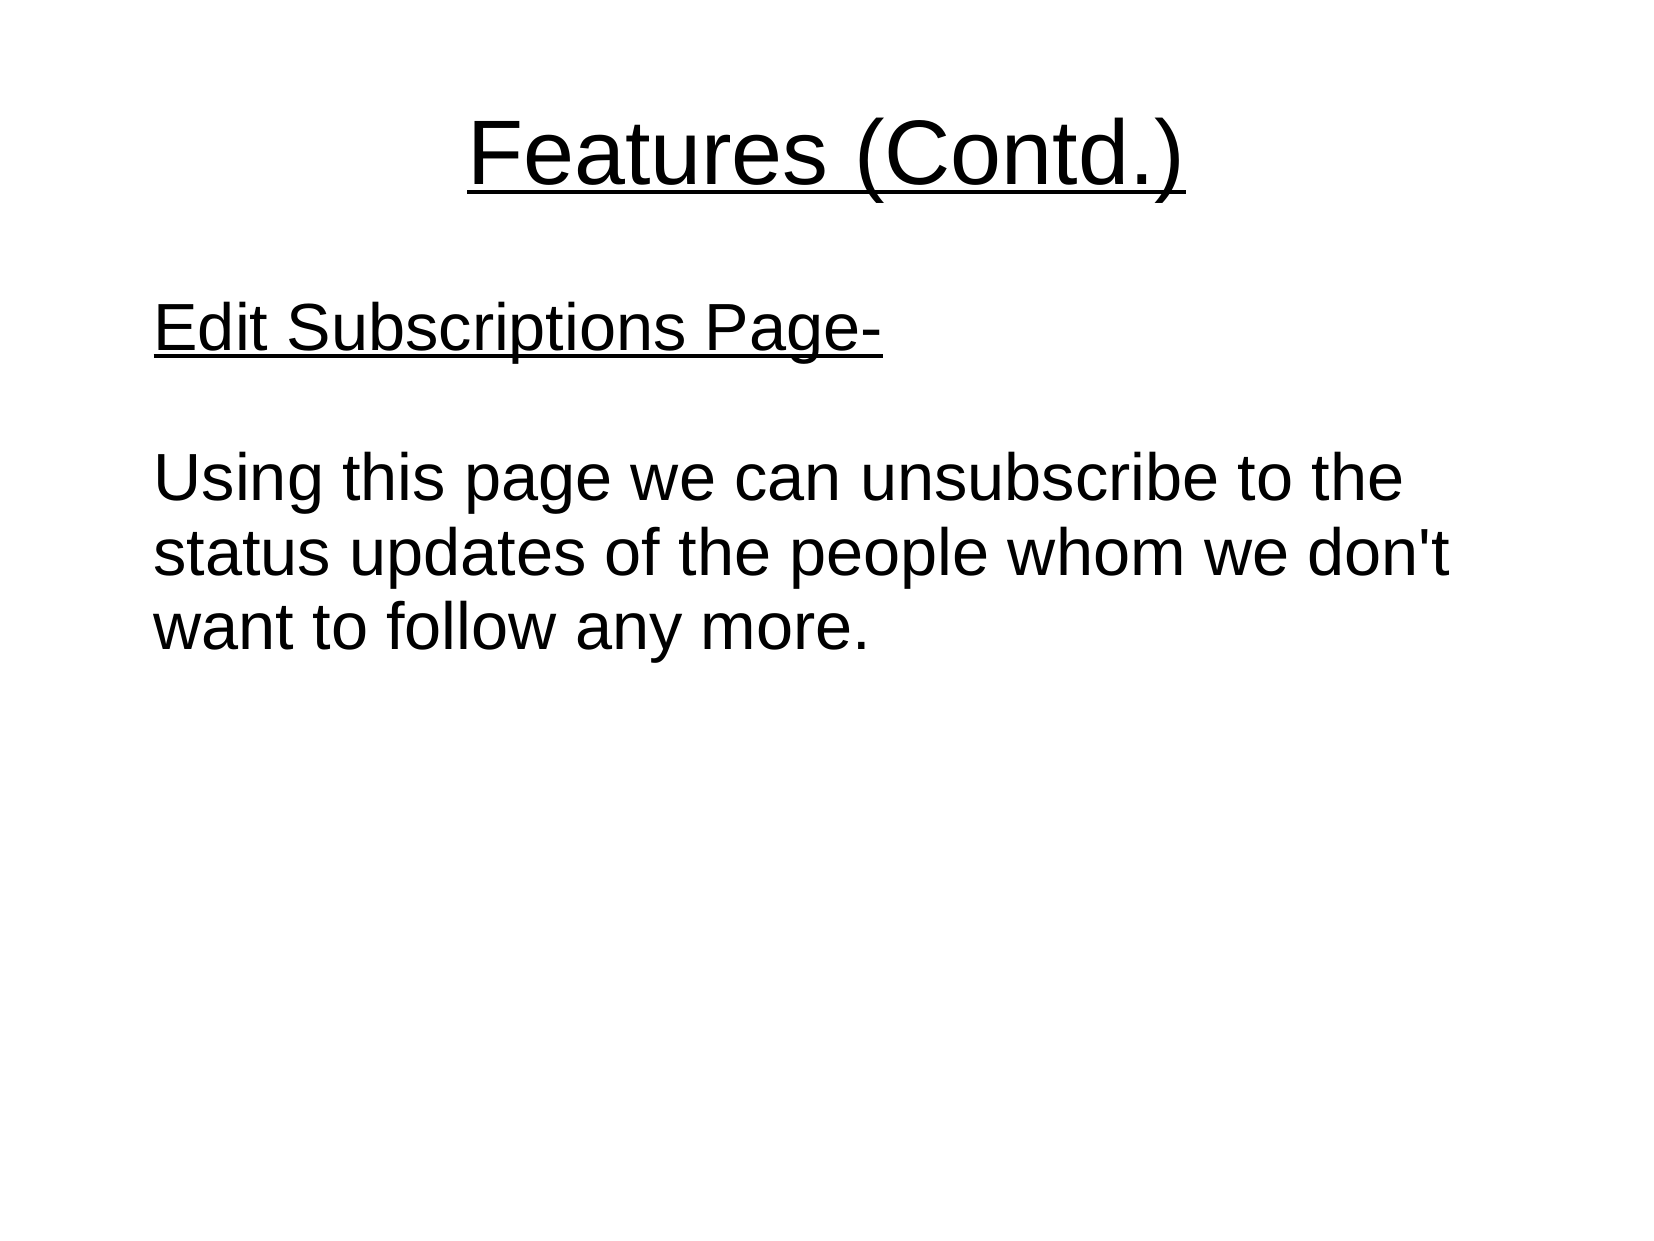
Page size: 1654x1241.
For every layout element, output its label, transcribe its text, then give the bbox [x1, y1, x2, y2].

title Features (Contd.) [82, 49, 1571, 257]
list Edit Subscriptions Page- Using this page we can unsubscribe to the status updates of the people whom we don't want to follow any more. [82, 290, 1538, 1010]
